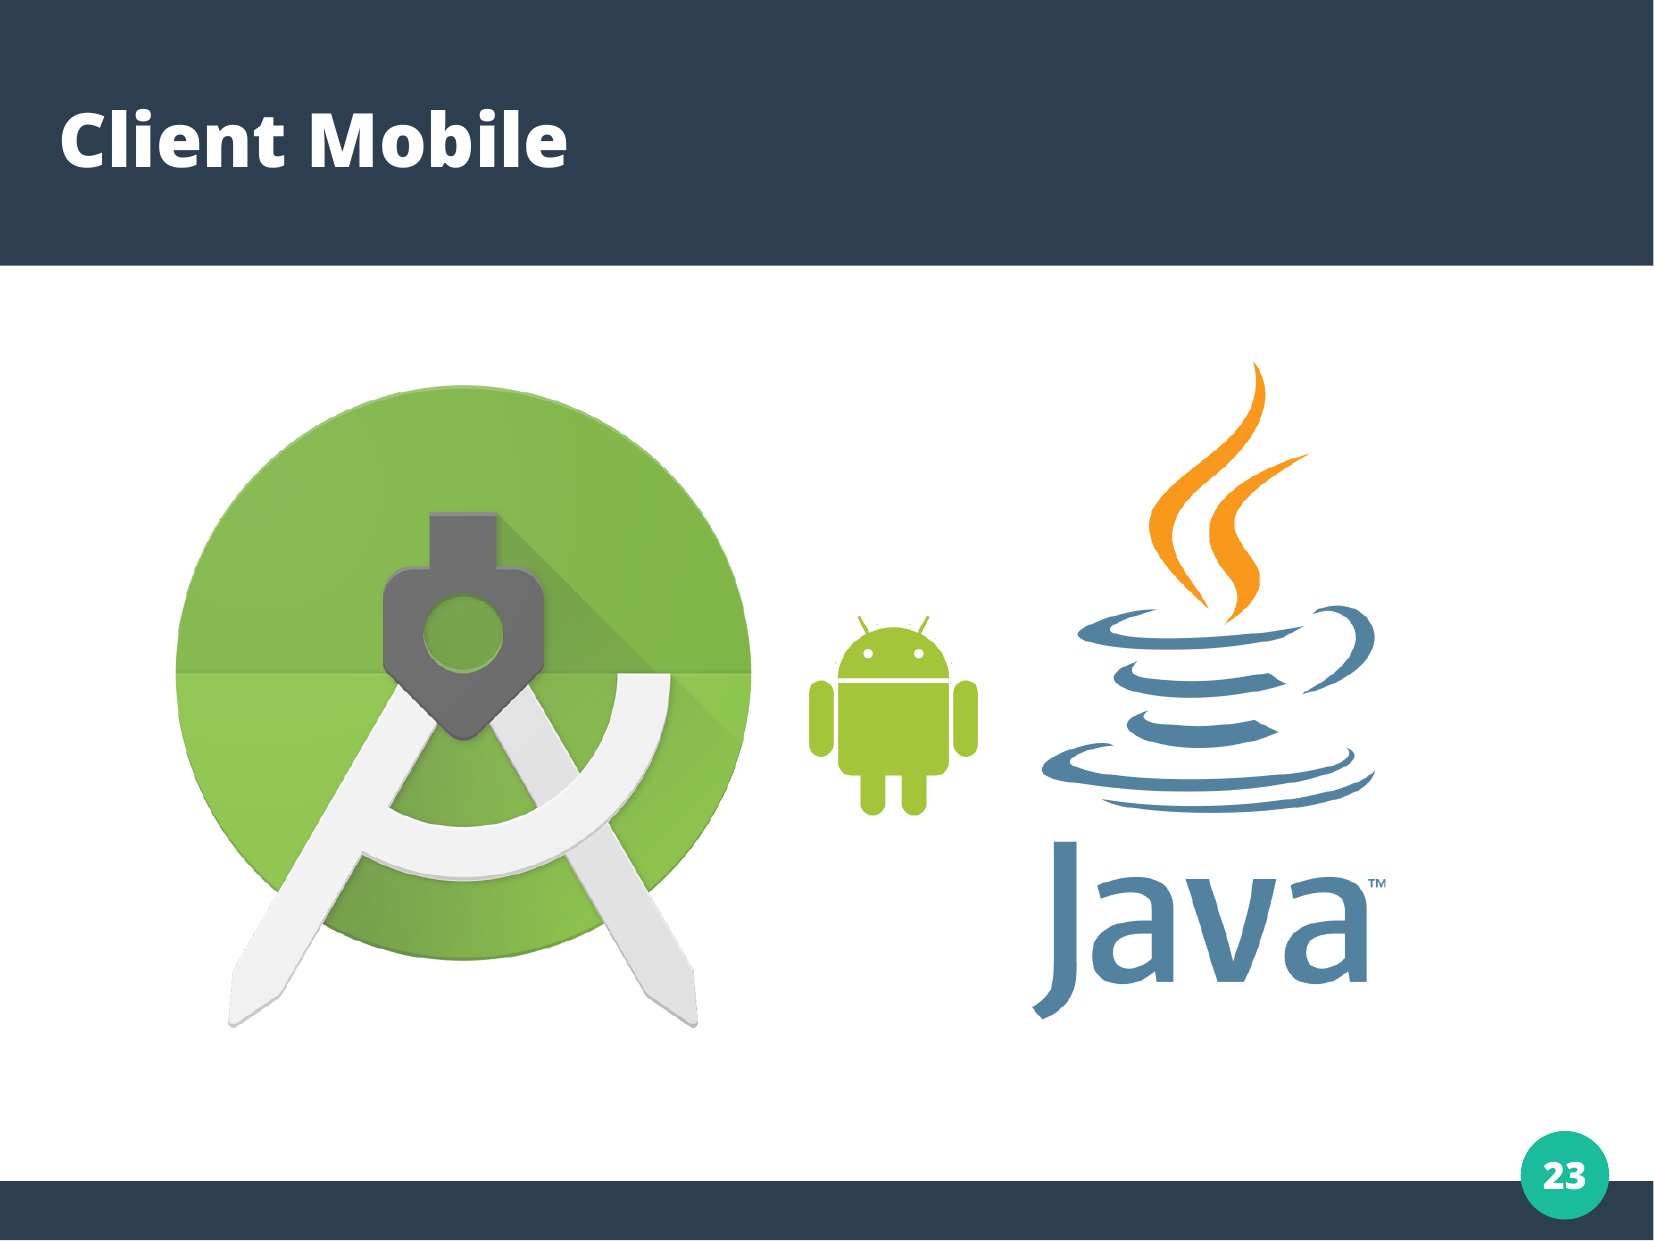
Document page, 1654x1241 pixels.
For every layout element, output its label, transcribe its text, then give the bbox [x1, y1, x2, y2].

title Client Mobile [59, 60, 1595, 218]
picture [120, 351, 1459, 1066]
